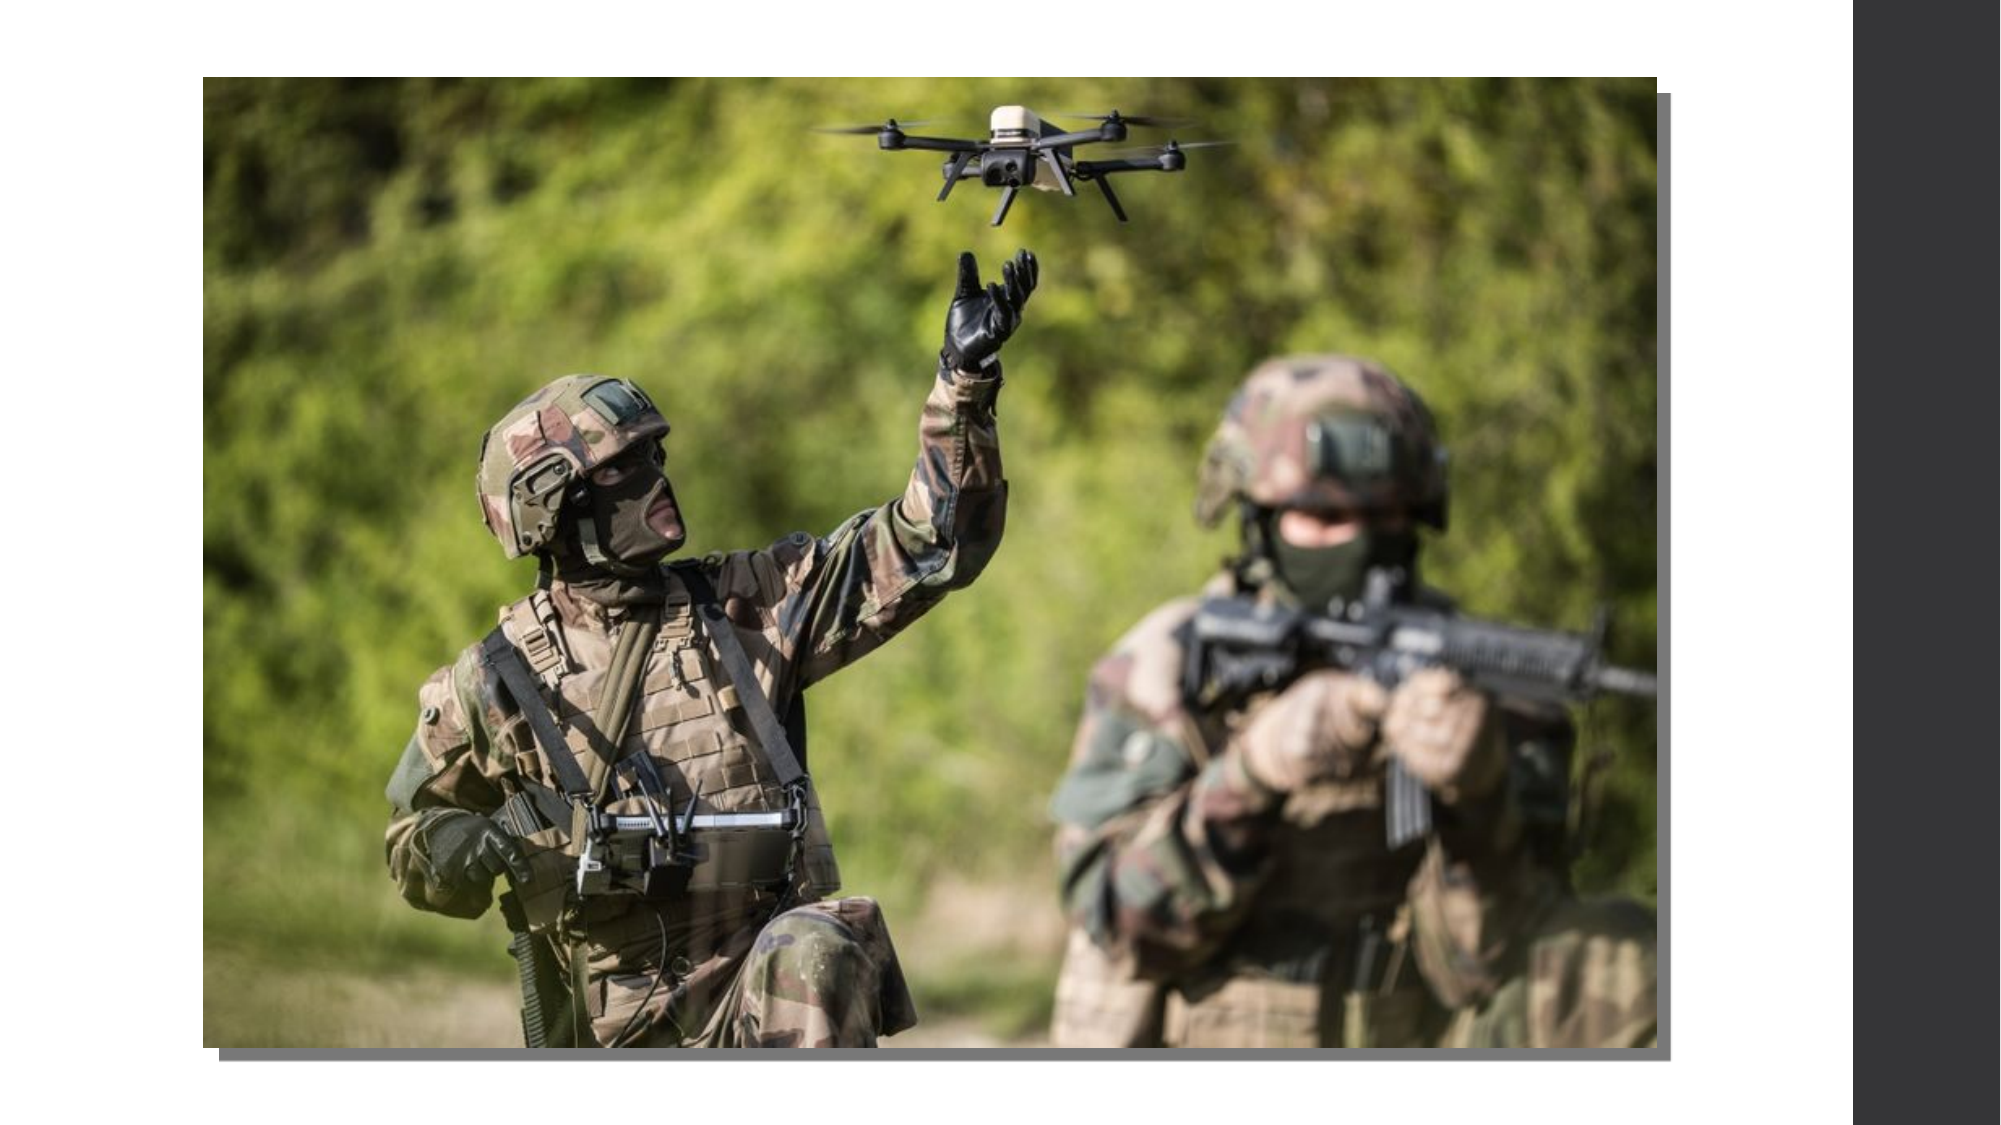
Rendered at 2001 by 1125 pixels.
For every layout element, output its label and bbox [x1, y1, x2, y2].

picture [203, 77, 1657, 1048]
